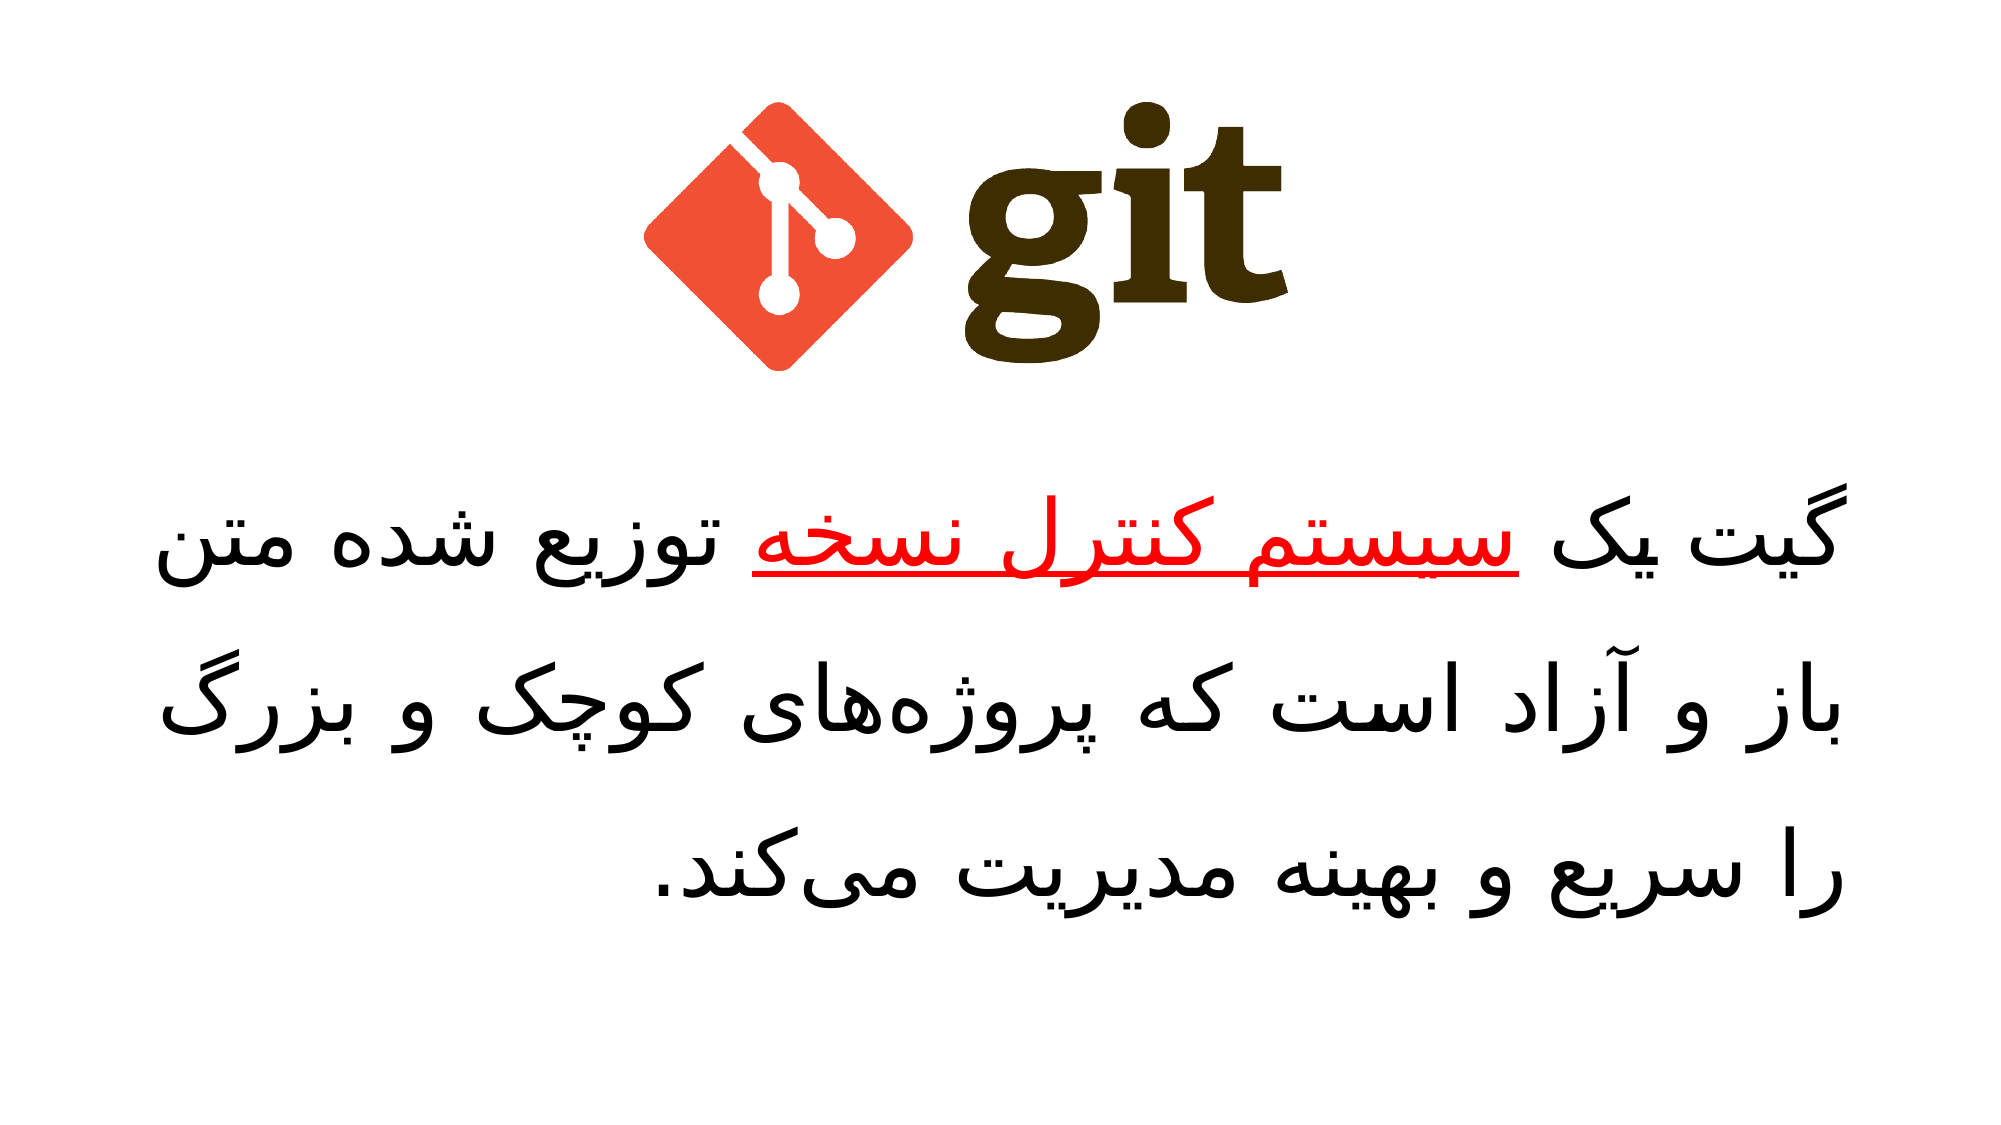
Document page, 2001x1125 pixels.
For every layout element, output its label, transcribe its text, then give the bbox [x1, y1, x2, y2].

title گیت یک سیستم کنترل نسخه توزیع شده متن باز و آزاد است که پروژه‌های کوچک و بزرگ را سریع و بهینه مدیریت می‌کند. [137, 208, 1863, 1125]
picture [644, 102, 1288, 371]
